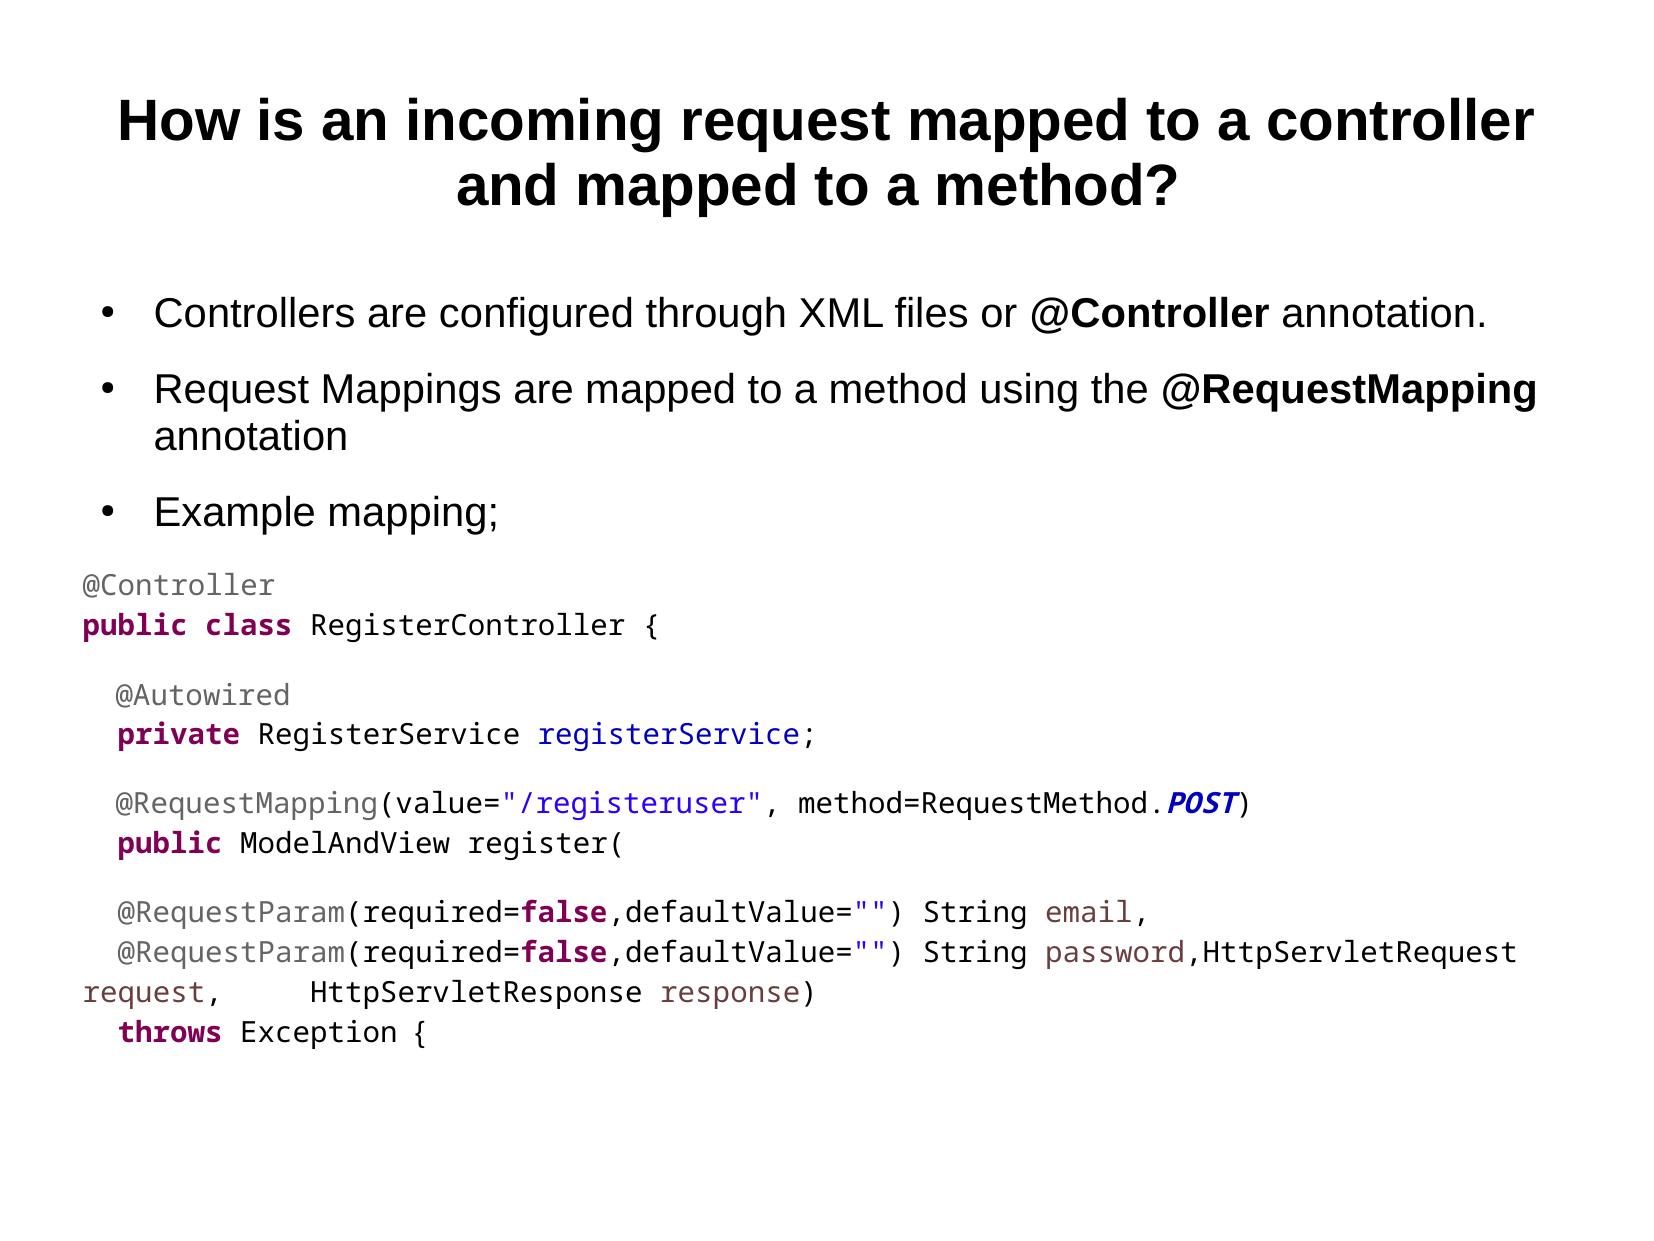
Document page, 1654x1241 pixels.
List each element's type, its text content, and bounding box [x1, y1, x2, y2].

list Controllers are configured through XML files or @Controller annotation. Request Mappings are mapped to a method using the @RequestMapping annotation Example mapping; @Controller public class RegisterController { @Autowired private RegisterService registerService; @RequestMapping(value="/registeruser", method=RequestMethod.POST) public ModelAndView register( @RequestParam(required=false,defaultValue="") String email, @RequestParam(required=false,defaultValue="") String password,HttpServletRequest request, HttpServletResponse response) throws Exception { [82, 290, 1571, 1153]
title How is an incoming request mapped to a controller and mapped to a method? [82, 49, 1571, 257]
